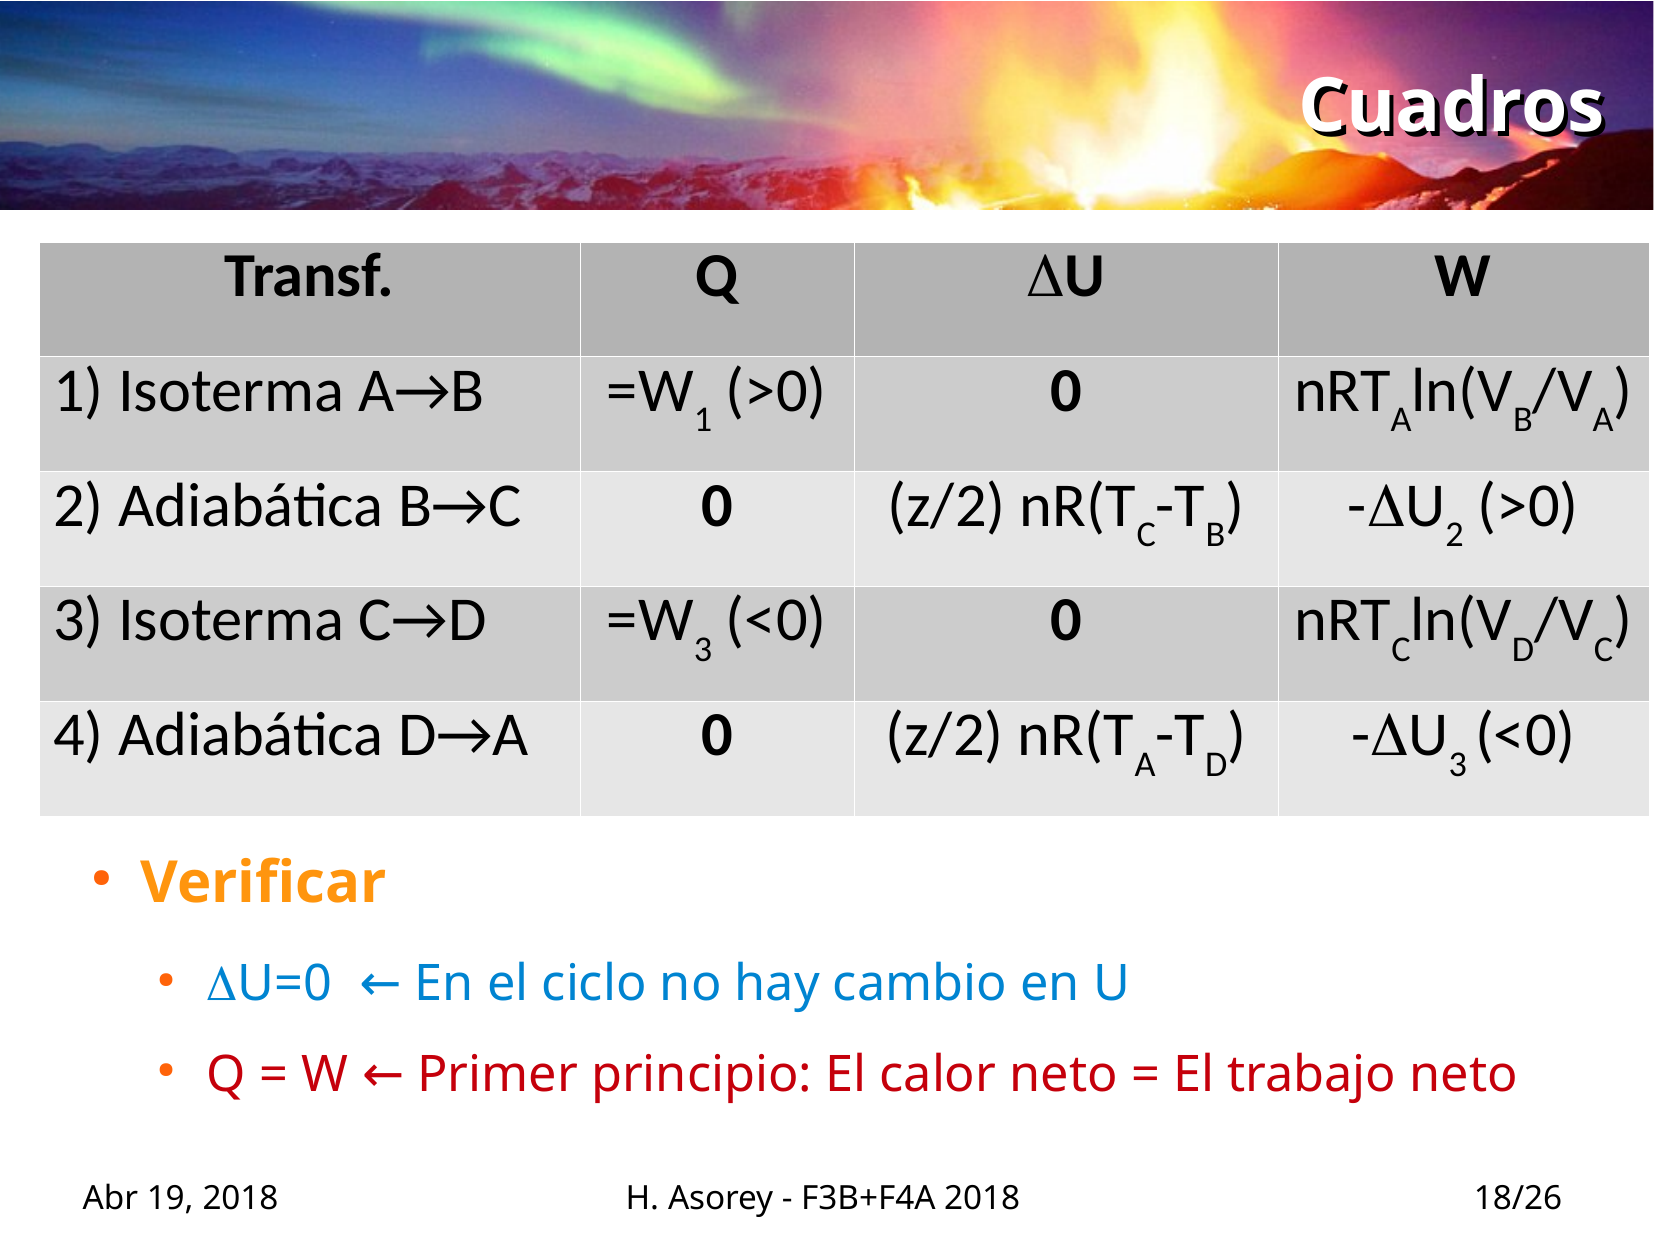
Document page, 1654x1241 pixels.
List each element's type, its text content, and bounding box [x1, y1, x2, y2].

table_cell (z/2) nR(TA-TD) [855, 702, 1278, 816]
table_cell 1) Isoterma A→B [40, 357, 580, 471]
table_cell 0 [581, 702, 854, 816]
table_cell (z/2) nR(TC-TB) [855, 472, 1278, 586]
table_cell 0 [855, 357, 1278, 471]
table_cell 0 [581, 472, 854, 586]
table_header Q [581, 243, 854, 356]
list Verificar DU=0 ← En el ciclo no hay cambio en U Q = W ← Primer principio: El calor neto = El trabajo neto [75, 840, 1564, 1126]
table_cell 2) Adiabática B→C [40, 472, 580, 586]
table_cell =W3 (<0) [581, 587, 854, 701]
table_cell 0 [855, 587, 1278, 701]
table_cell -DU2 (>0) [1279, 472, 1649, 586]
table_cell 3) Isoterma C→D [40, 587, 580, 701]
table_cell -DU3 (<0) [1279, 702, 1649, 816]
table_cell nRTAln(VB/VA) [1279, 357, 1649, 471]
table_cell =W1 (>0) [581, 357, 854, 471]
table_cell 4) Adiabática D→A [40, 702, 580, 816]
table_header DU [855, 243, 1278, 356]
title Cuadros [45, 15, 1606, 191]
table_header W [1279, 243, 1649, 356]
table_cell nRTCln(VD/VC) [1279, 587, 1649, 701]
picture [0, 1, 1654, 210]
table_header Transf. [40, 243, 580, 356]
